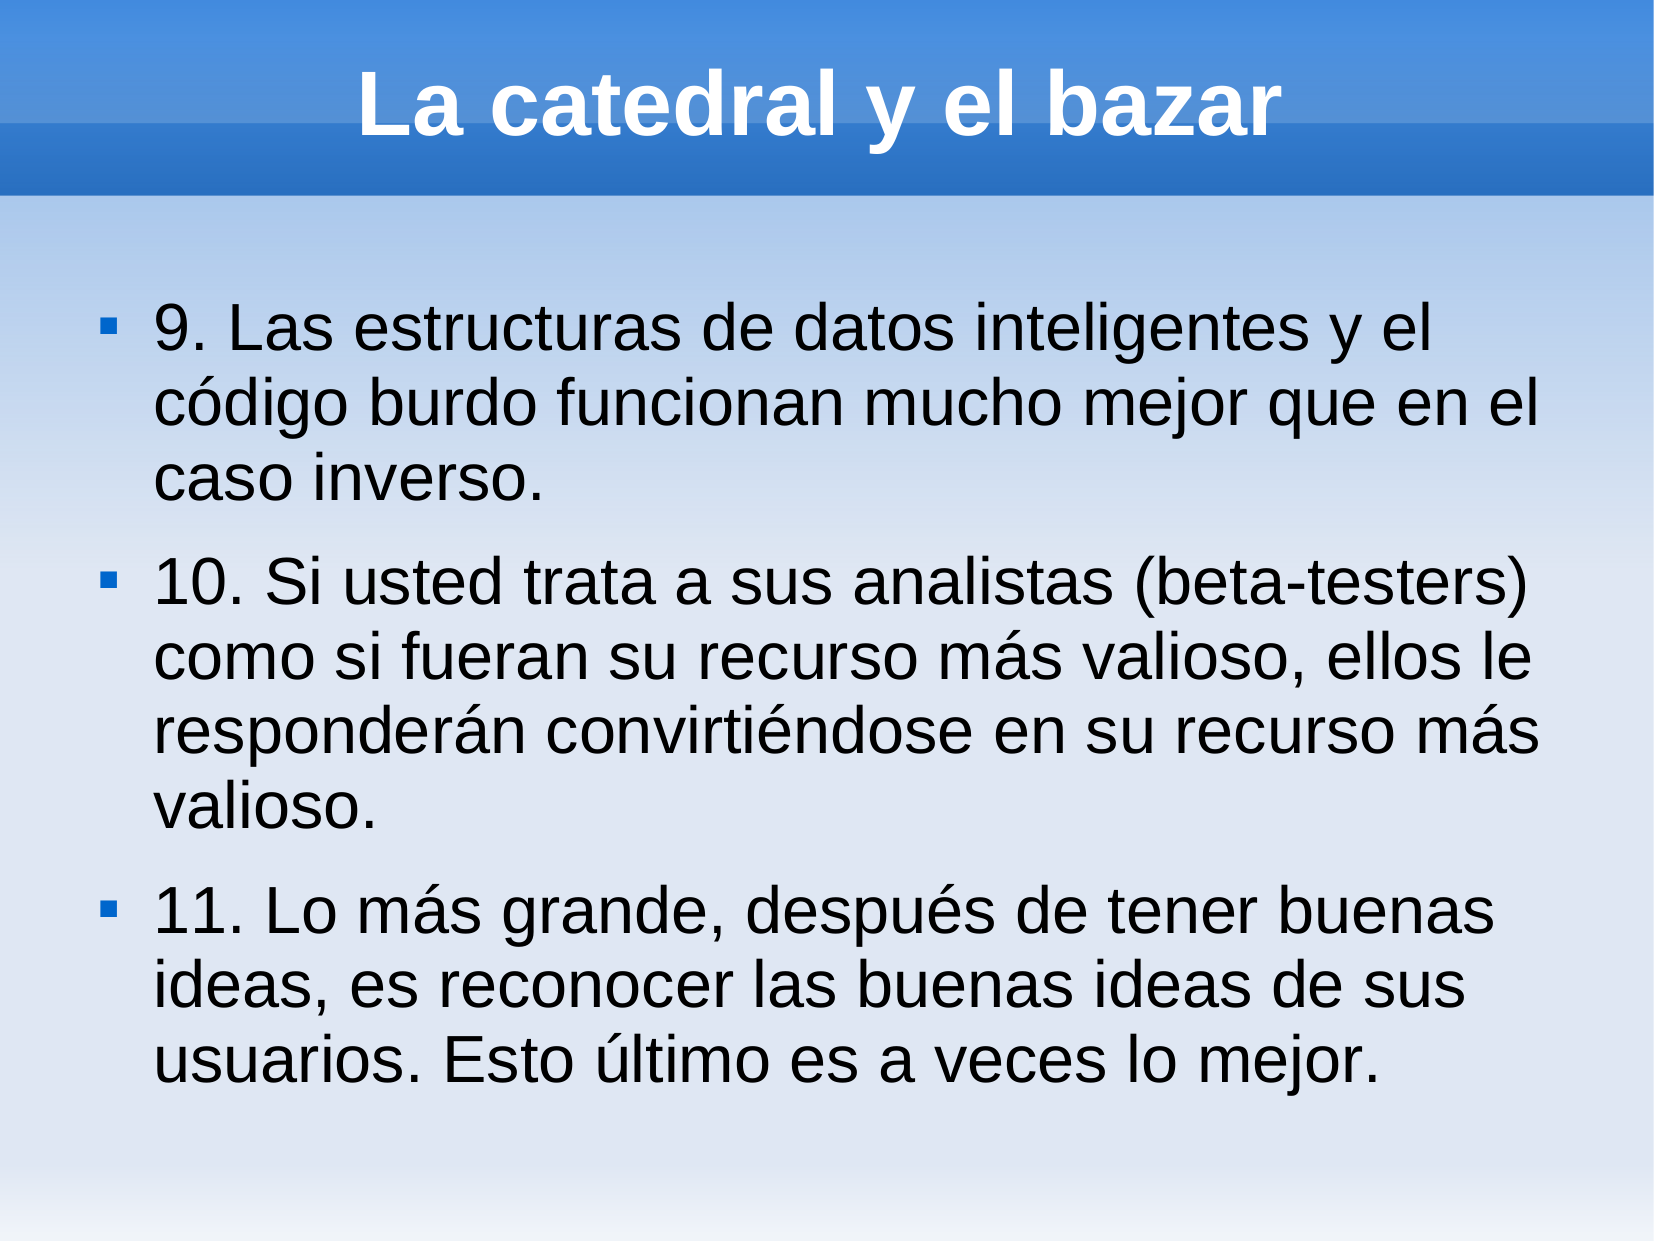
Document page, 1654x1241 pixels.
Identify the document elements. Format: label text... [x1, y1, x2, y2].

list 9. Las estructuras de datos inteligentes y el código burdo funcionan mucho mejor que en el caso inverso. 10. Si usted trata a sus analistas (beta-testers) como si fueran su recurso más valioso, ellos le responderán convirtiéndose en su recurso más valioso. 11. Lo más grande, después de tener buenas ideas, es reconocer las buenas ideas de sus usuarios. Esto último es a veces lo mejor. [82, 290, 1571, 1097]
picture [0, 0, 1654, 1241]
title La catedral y el bazar [76, 7, 1565, 200]
